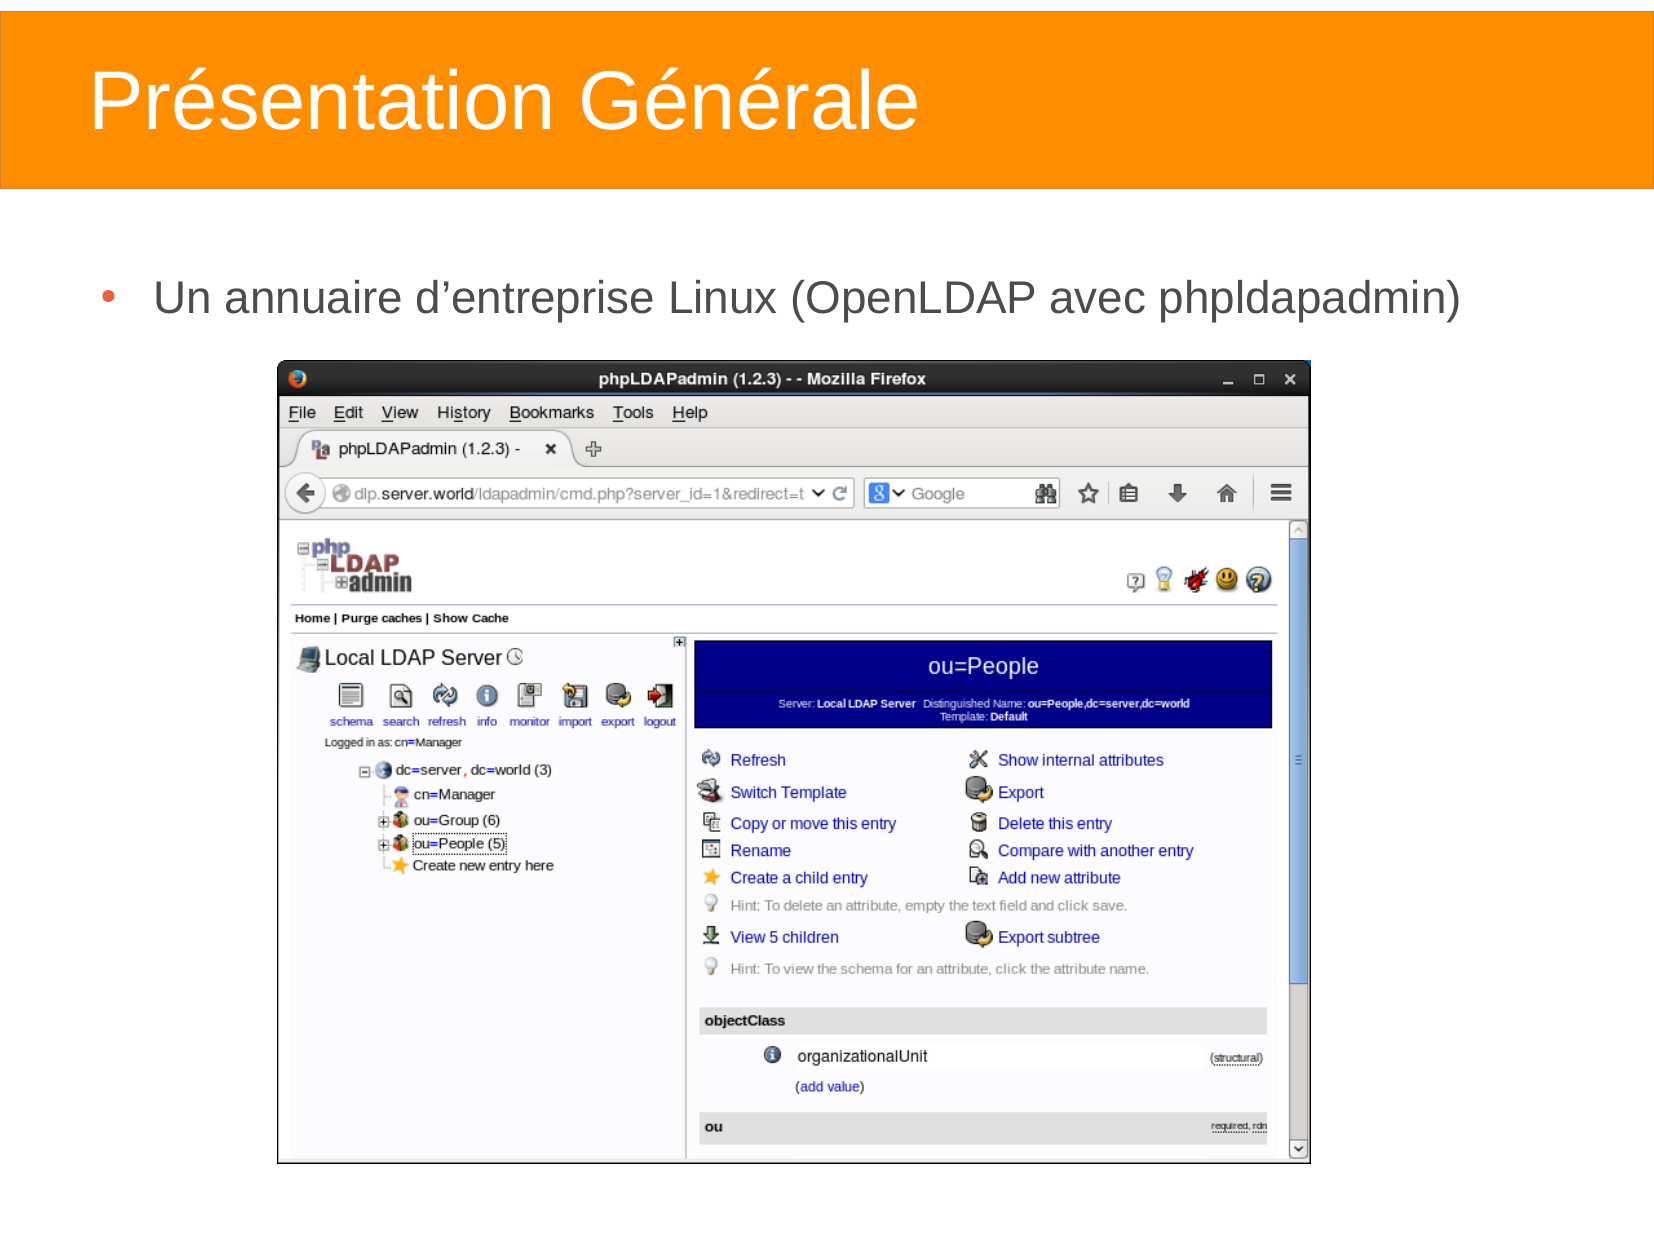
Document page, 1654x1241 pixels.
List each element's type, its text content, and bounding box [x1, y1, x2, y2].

list Un annuaire d’entreprise Linux (OpenLDAP avec phpldapadmin) [82, 271, 1571, 1099]
title Présentation Générale [0, 11, 1654, 189]
picture [277, 360, 1311, 1164]
